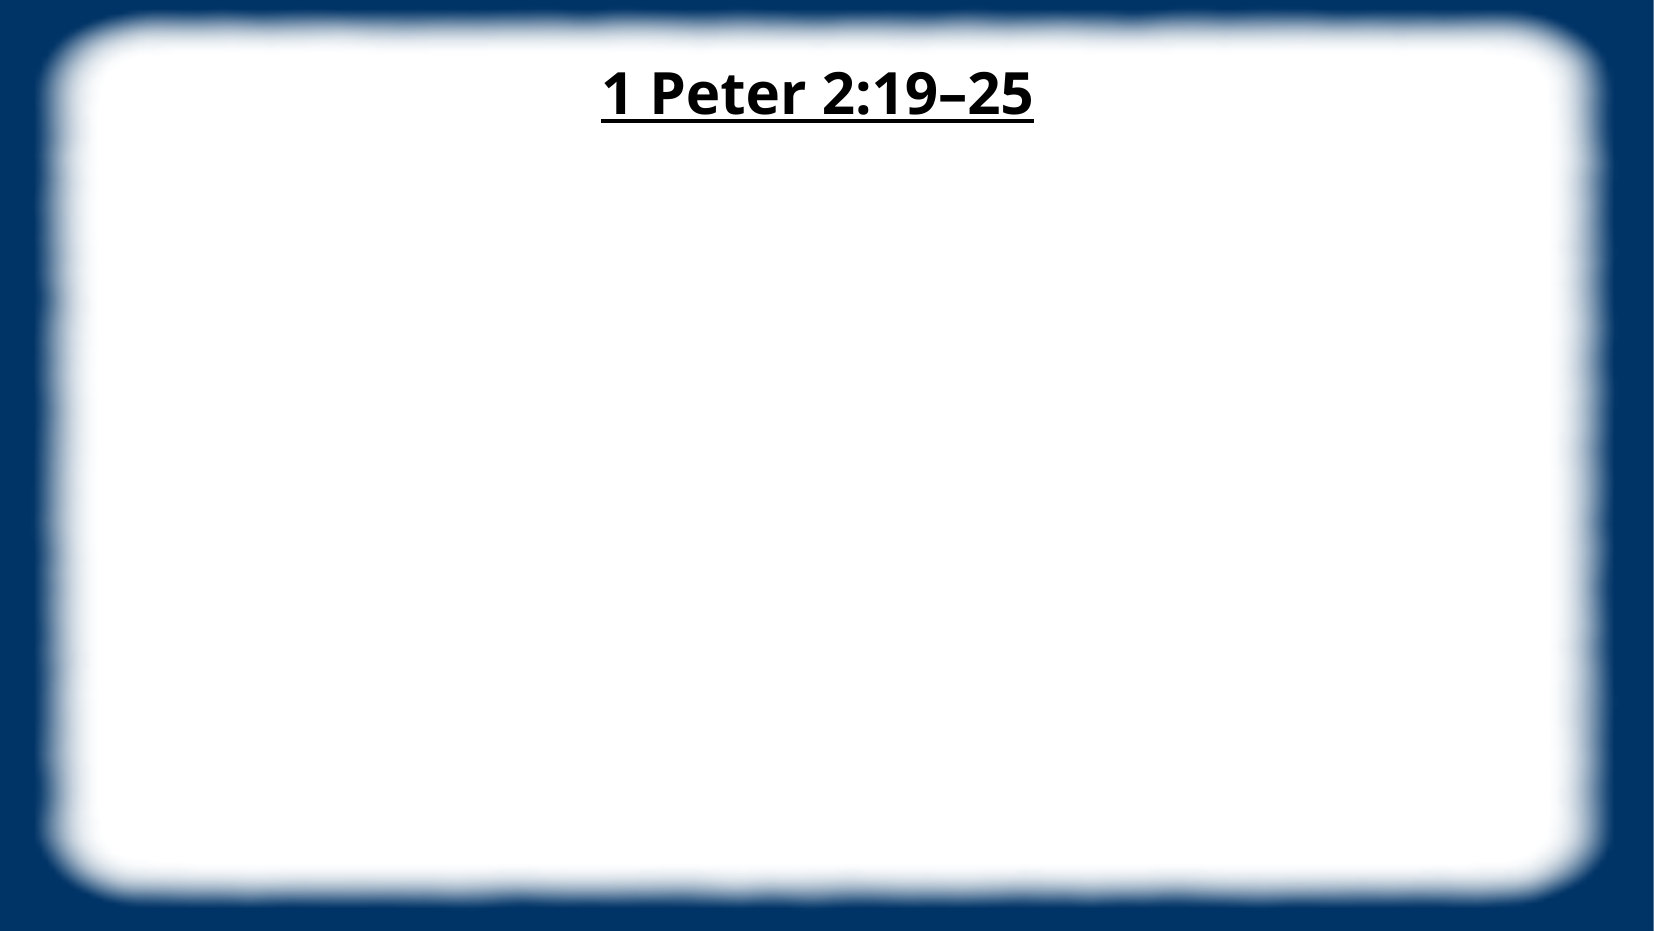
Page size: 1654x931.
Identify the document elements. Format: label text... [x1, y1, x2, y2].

text_box 1 Peter 2:19–25 [90, 45, 1546, 138]
picture [0, 0, 1654, 931]
